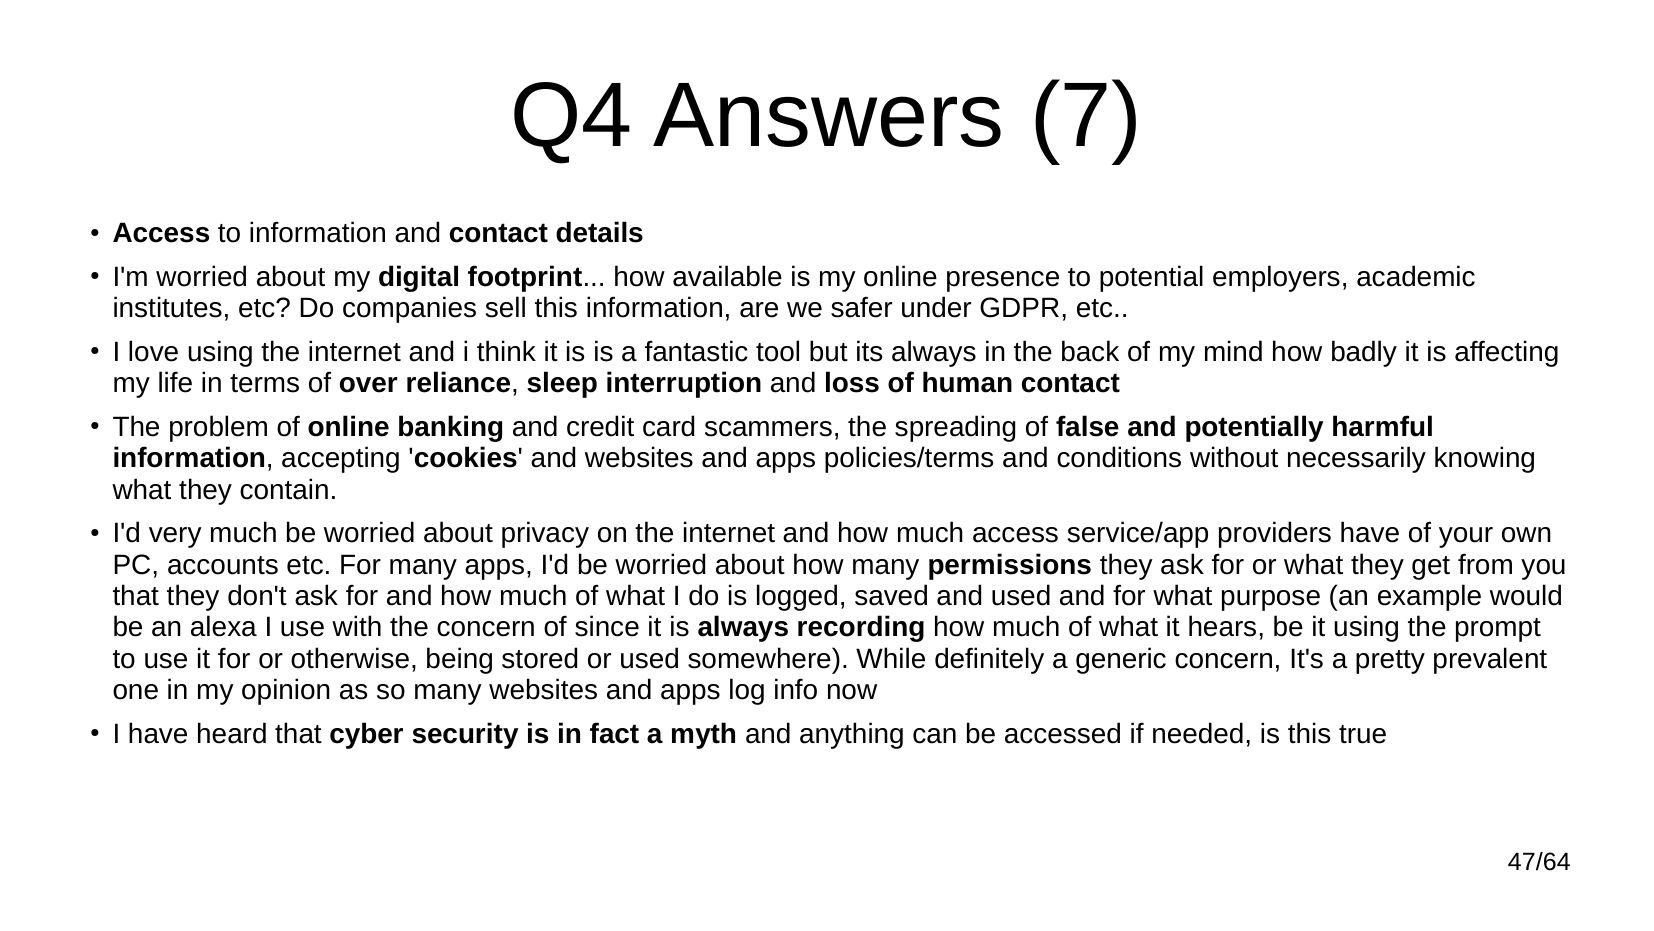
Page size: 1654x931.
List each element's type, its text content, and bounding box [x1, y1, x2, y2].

list Access to information and contact details I'm worried about my digital footprint... how available is my online presence to potential employers, academic institutes, etc? Do companies sell this information, are we safer under GDPR, etc.. I love using the internet and i think it is is a fantastic tool but its always in the back of my mind how badly it is affecting my life in terms of over reliance, sleep interruption and loss of human contact The problem of online banking and credit card scammers, the spreading of false and potentially harmful information, accepting 'cookies' and websites and apps policies/terms and conditions without necessarily knowing what they contain. I'd very much be worried about privacy on the internet and how much access service/app providers have of your own PC, accounts etc. For many apps, I'd be worried about how many permissions they ask for or what they get from you that they don't ask for and how much of what I do is logged, saved and used and for what purpose (an example would be an alexa I use with the concern of since it is always recording how much of what it hears, be it using the prompt to use it for or otherwise, being stored or used somewhere). While definitely a generic concern, It's a pretty prevalent one in my opinion as so many websites and apps log info now I have heard that cyber security is in fact a myth and anything can be accessed if needed, is this true [82, 217, 1571, 758]
title Q4 Answers (7) [82, 37, 1571, 193]
